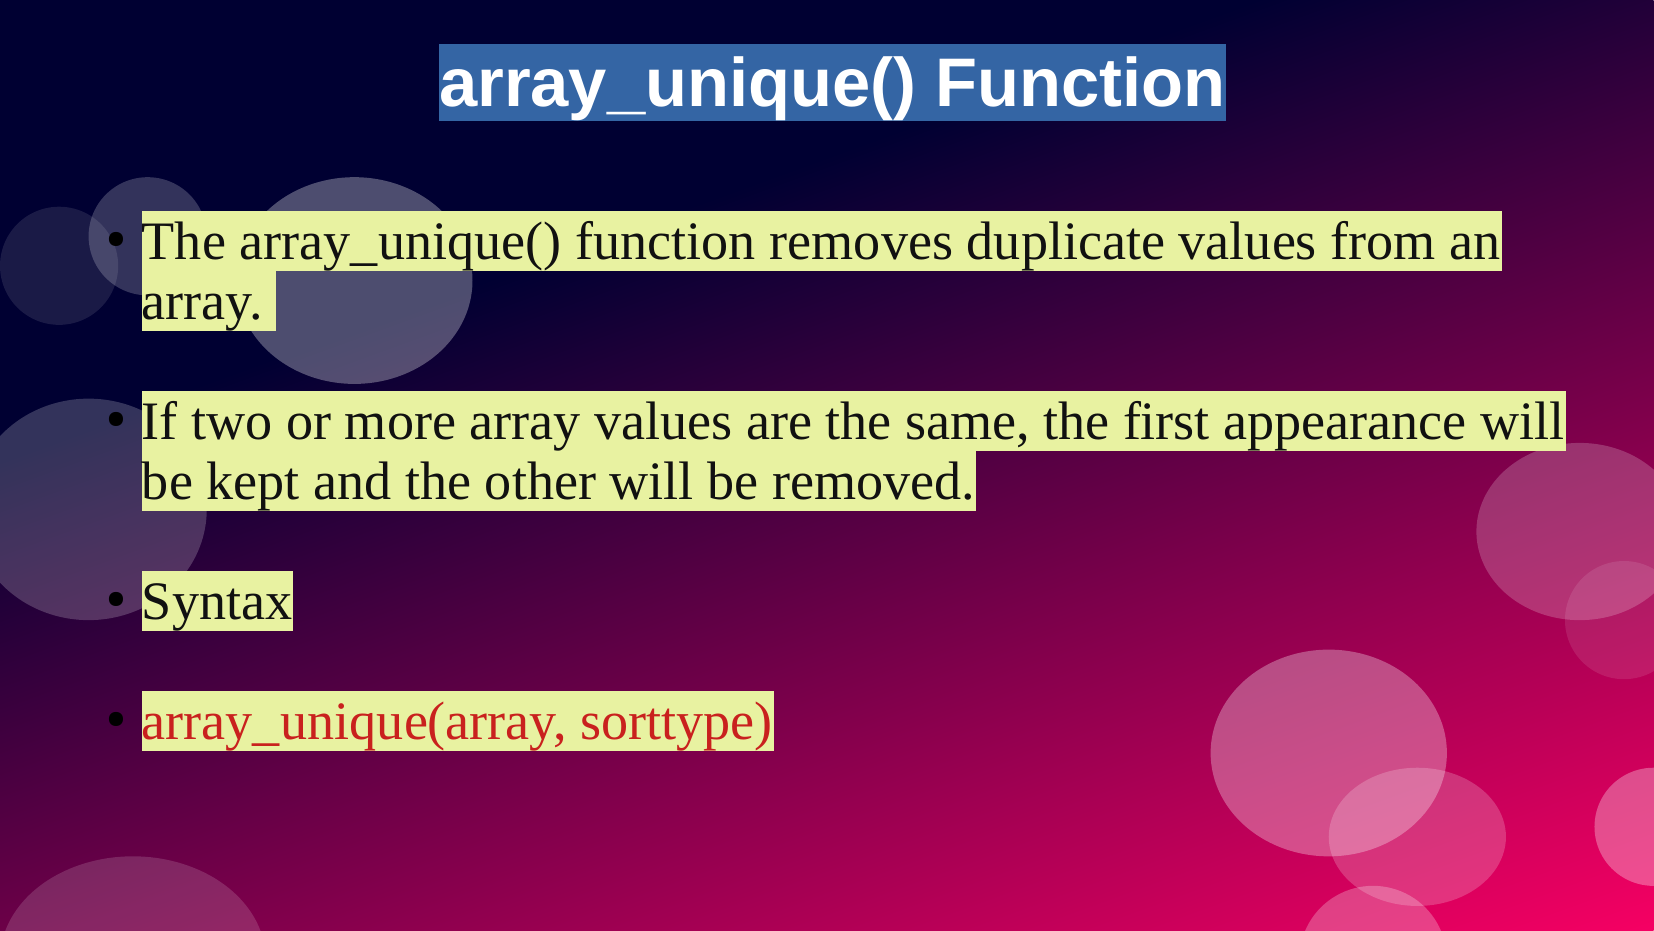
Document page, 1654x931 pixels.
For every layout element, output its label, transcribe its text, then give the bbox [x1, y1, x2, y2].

title array_unique() Function [88, 17, 1577, 148]
subtitle The array_unique() function removes duplicate values from an array. If two or more array values are the same, the first appearance will be kept and the other will be removed. Syntax array_unique(array, sorttype) [106, 151, 1595, 886]
